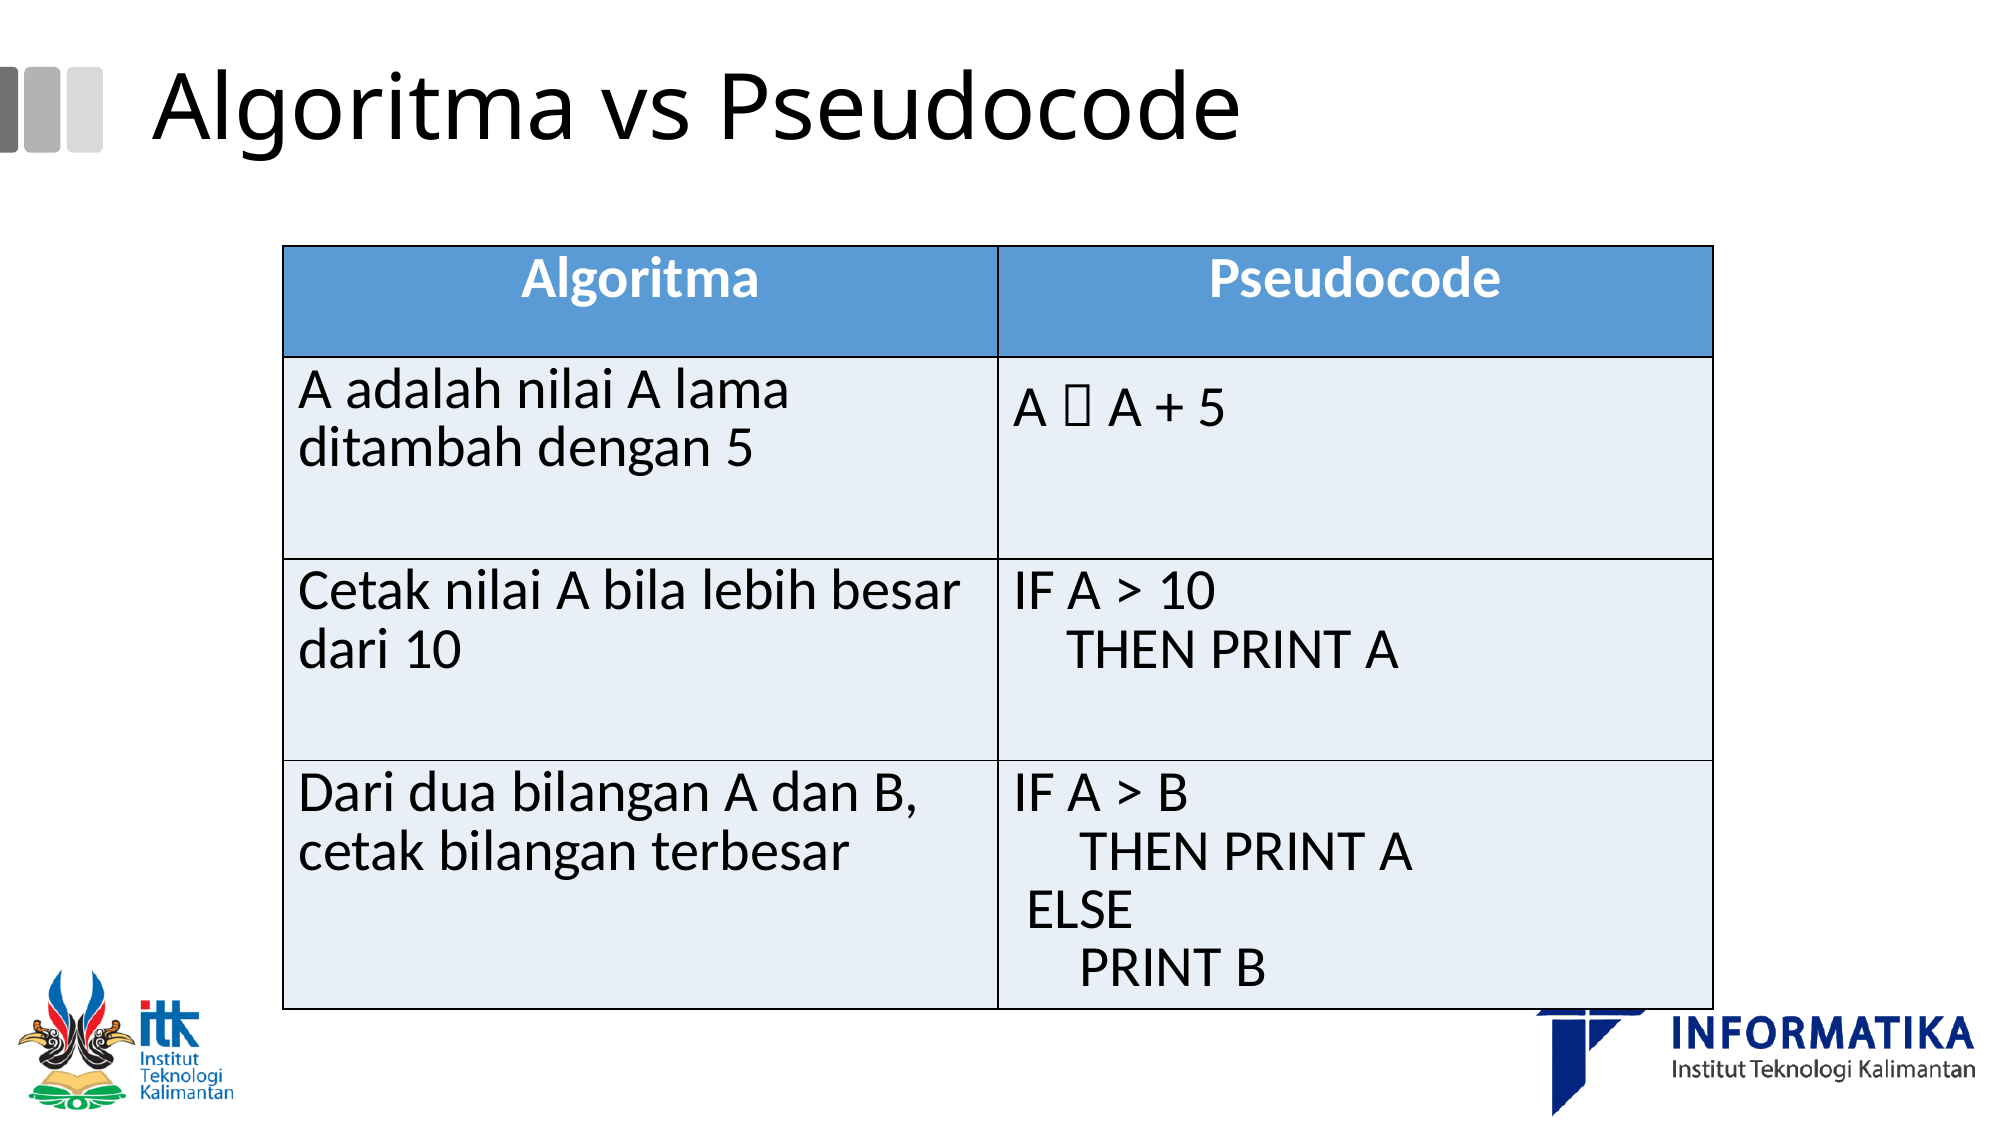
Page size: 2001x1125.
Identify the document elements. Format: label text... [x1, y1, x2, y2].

table_header Pseudocode [999, 247, 1712, 356]
table_header Algoritma [284, 247, 997, 356]
title Algoritma vs Pseudocode [137, 1, 1863, 219]
picture [0, 935, 252, 1125]
table_cell A  A + 5 [999, 358, 1712, 558]
table_cell IF A > B THEN PRINT A ELSE PRINT B [999, 761, 1712, 1008]
table_cell Cetak nilai A bila lebih besar dari 10 [284, 560, 997, 760]
picture [1534, 965, 1976, 1118]
table_cell IF A > 10 THEN PRINT A [999, 560, 1712, 760]
table_cell Dari dua bilangan A dan B, cetak bilangan terbesar [284, 761, 997, 1008]
table_cell A adalah nilai A lama ditambah dengan 5 [284, 358, 997, 558]
